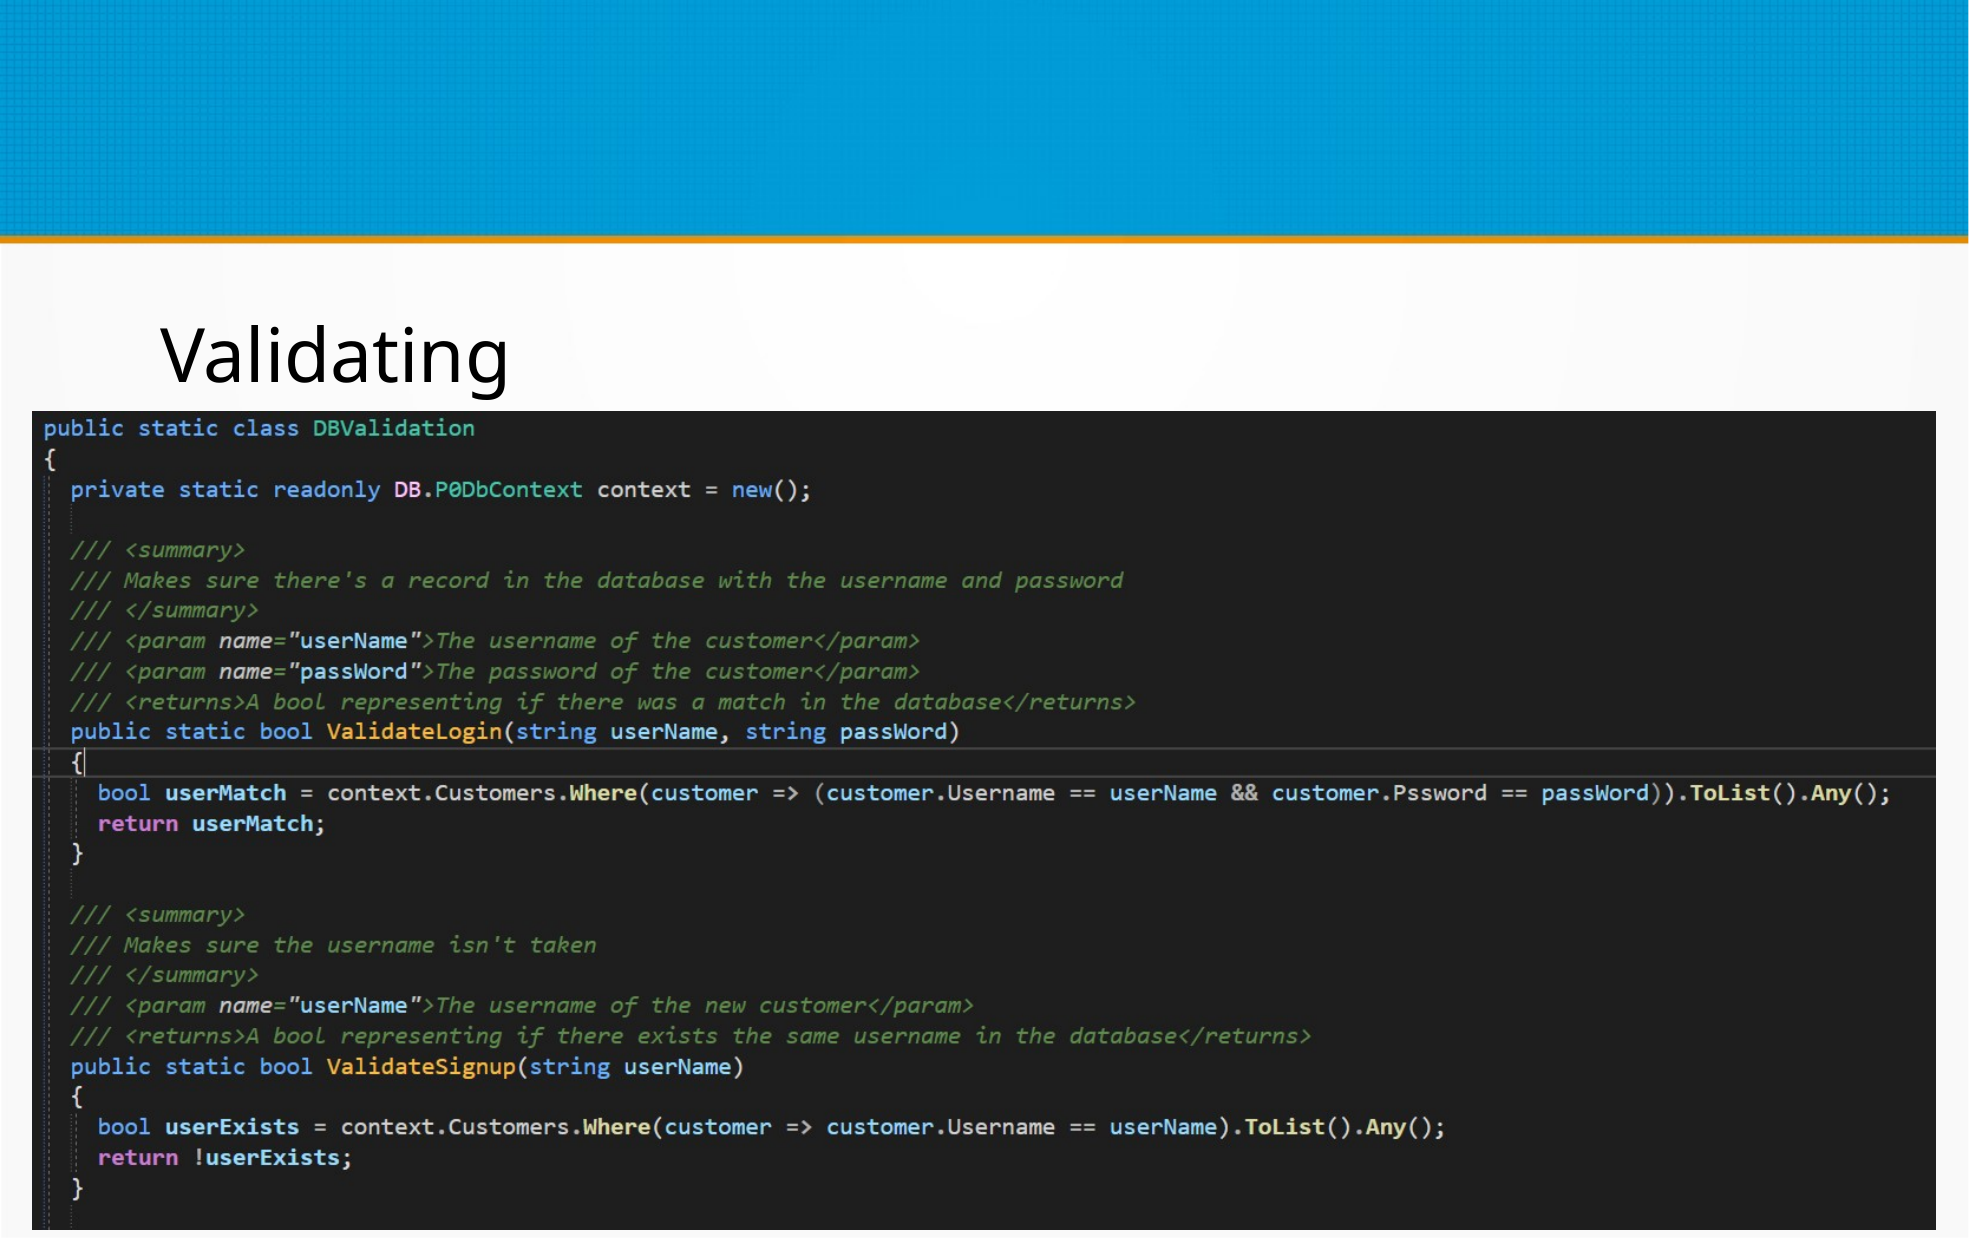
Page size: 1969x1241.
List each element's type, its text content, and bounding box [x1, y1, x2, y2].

text_box Validating [154, 300, 481, 407]
picture [0, 233, 1969, 1241]
